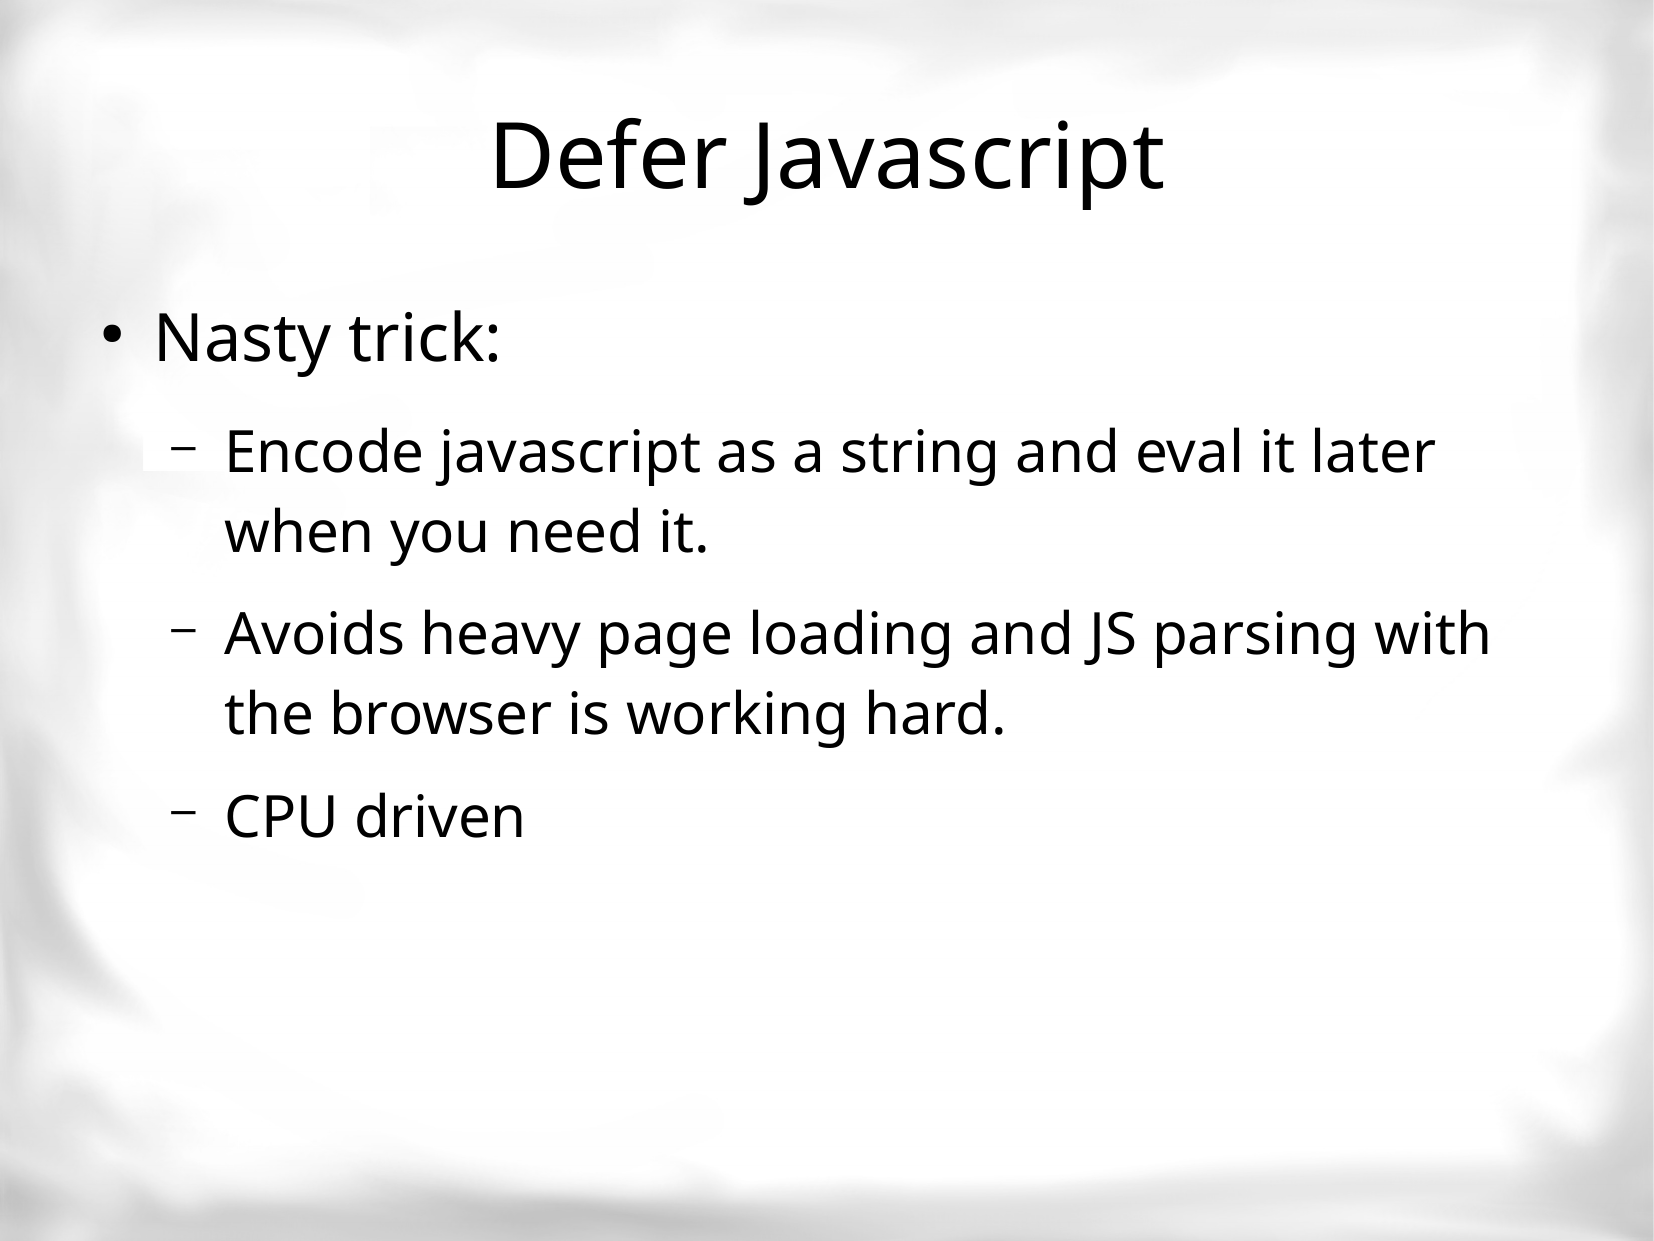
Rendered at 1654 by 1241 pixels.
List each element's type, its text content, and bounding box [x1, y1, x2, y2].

title Defer Javascript [82, 49, 1571, 257]
list Nasty trick: Encode javascript as a string and eval it later when you need it. Avoids heavy page loading and JS parsing with the browser is working hard. CPU driven [82, 290, 1571, 1010]
picture [0, 0, 1654, 1241]
